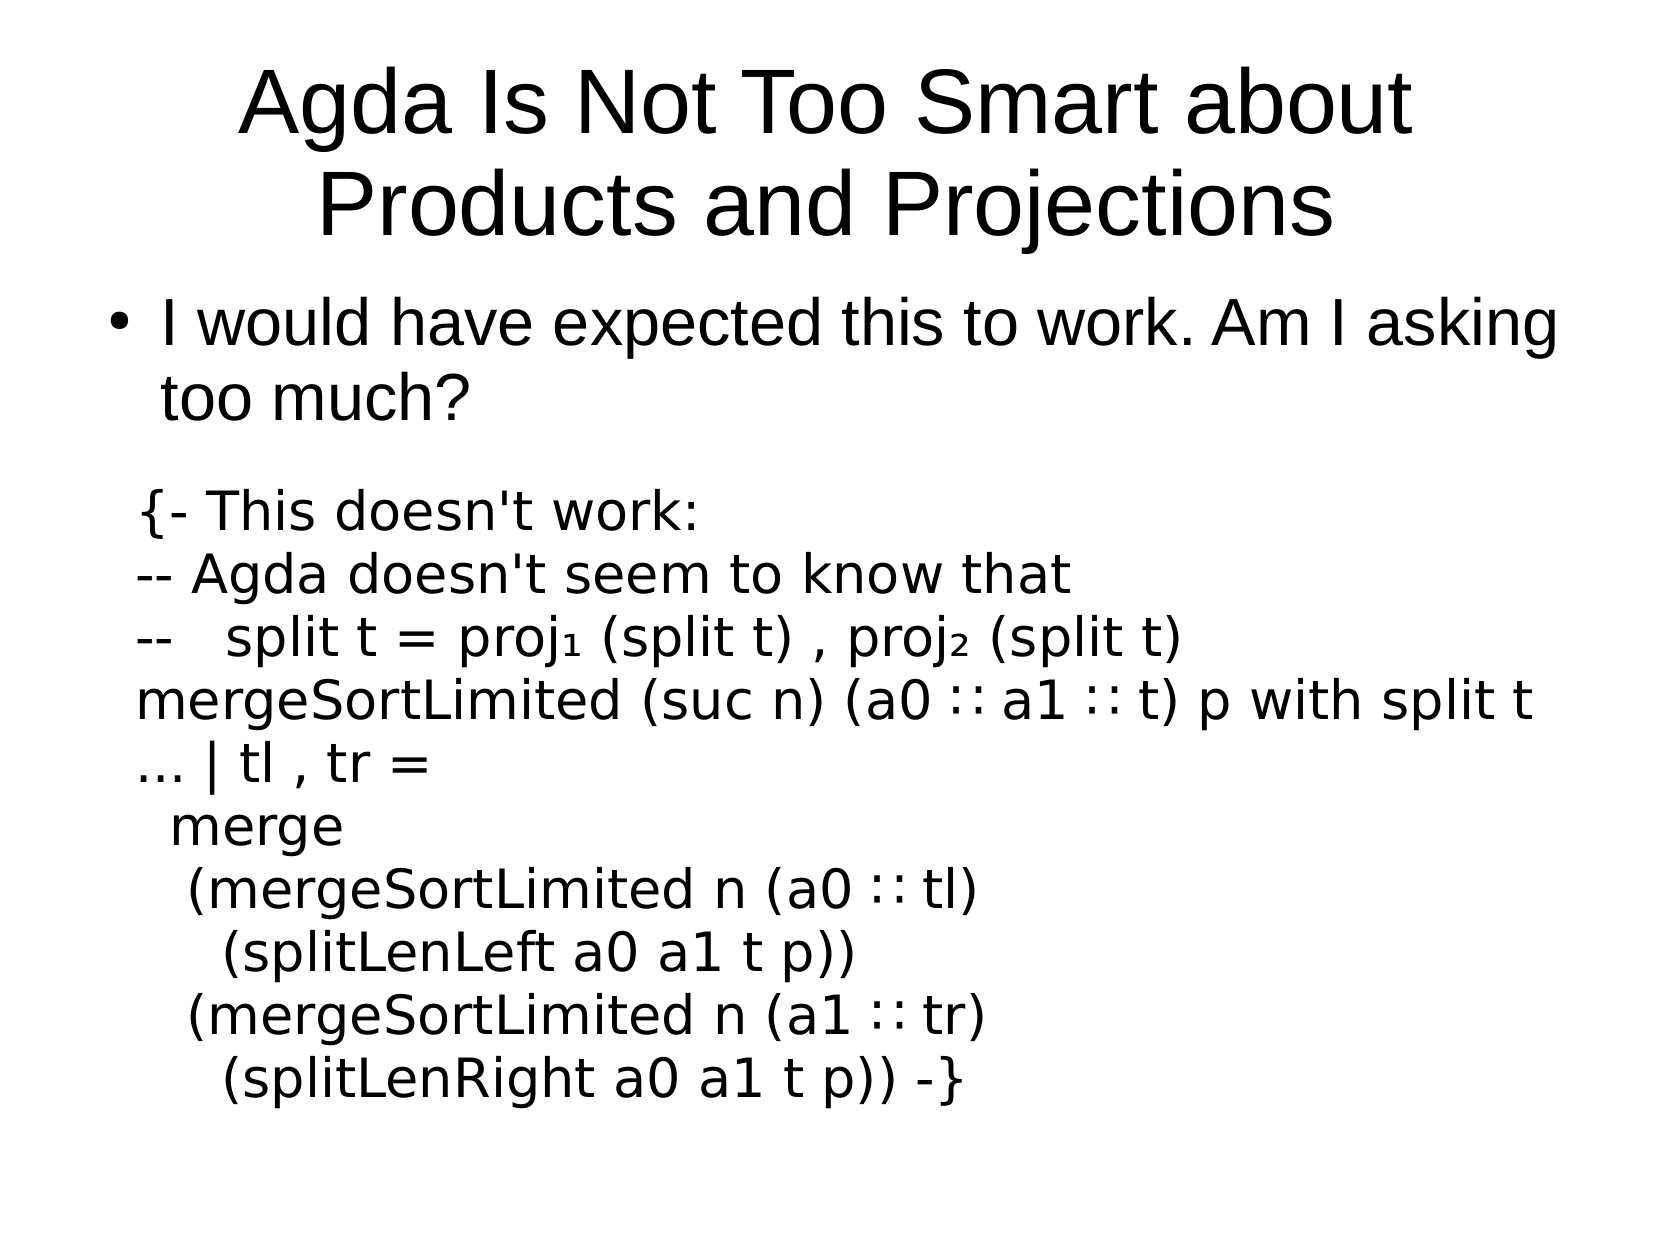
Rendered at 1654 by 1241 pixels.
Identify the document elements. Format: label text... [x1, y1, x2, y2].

title Agda Is Not Too Smart about Products and Projections [82, 49, 1571, 257]
list {- This doesn't work: -- Agda doesn't seem to know that -- split t = proj₁ (split t) , proj₂ (split t) mergeSortLimited (suc n) (a0 ∷ a1 ∷ t) p with split t ... | tl , tr = merge (mergeSortLimited n (a0 ∷ tl) (splitLenLeft a0 a1 t p)) (mergeSortLimited n (a1 ∷ tr) (splitLenRight a0 a1 t p)) -} [135, 480, 1636, 1237]
list I would have expected this to work. Am I asking too much? [90, 285, 1628, 435]
